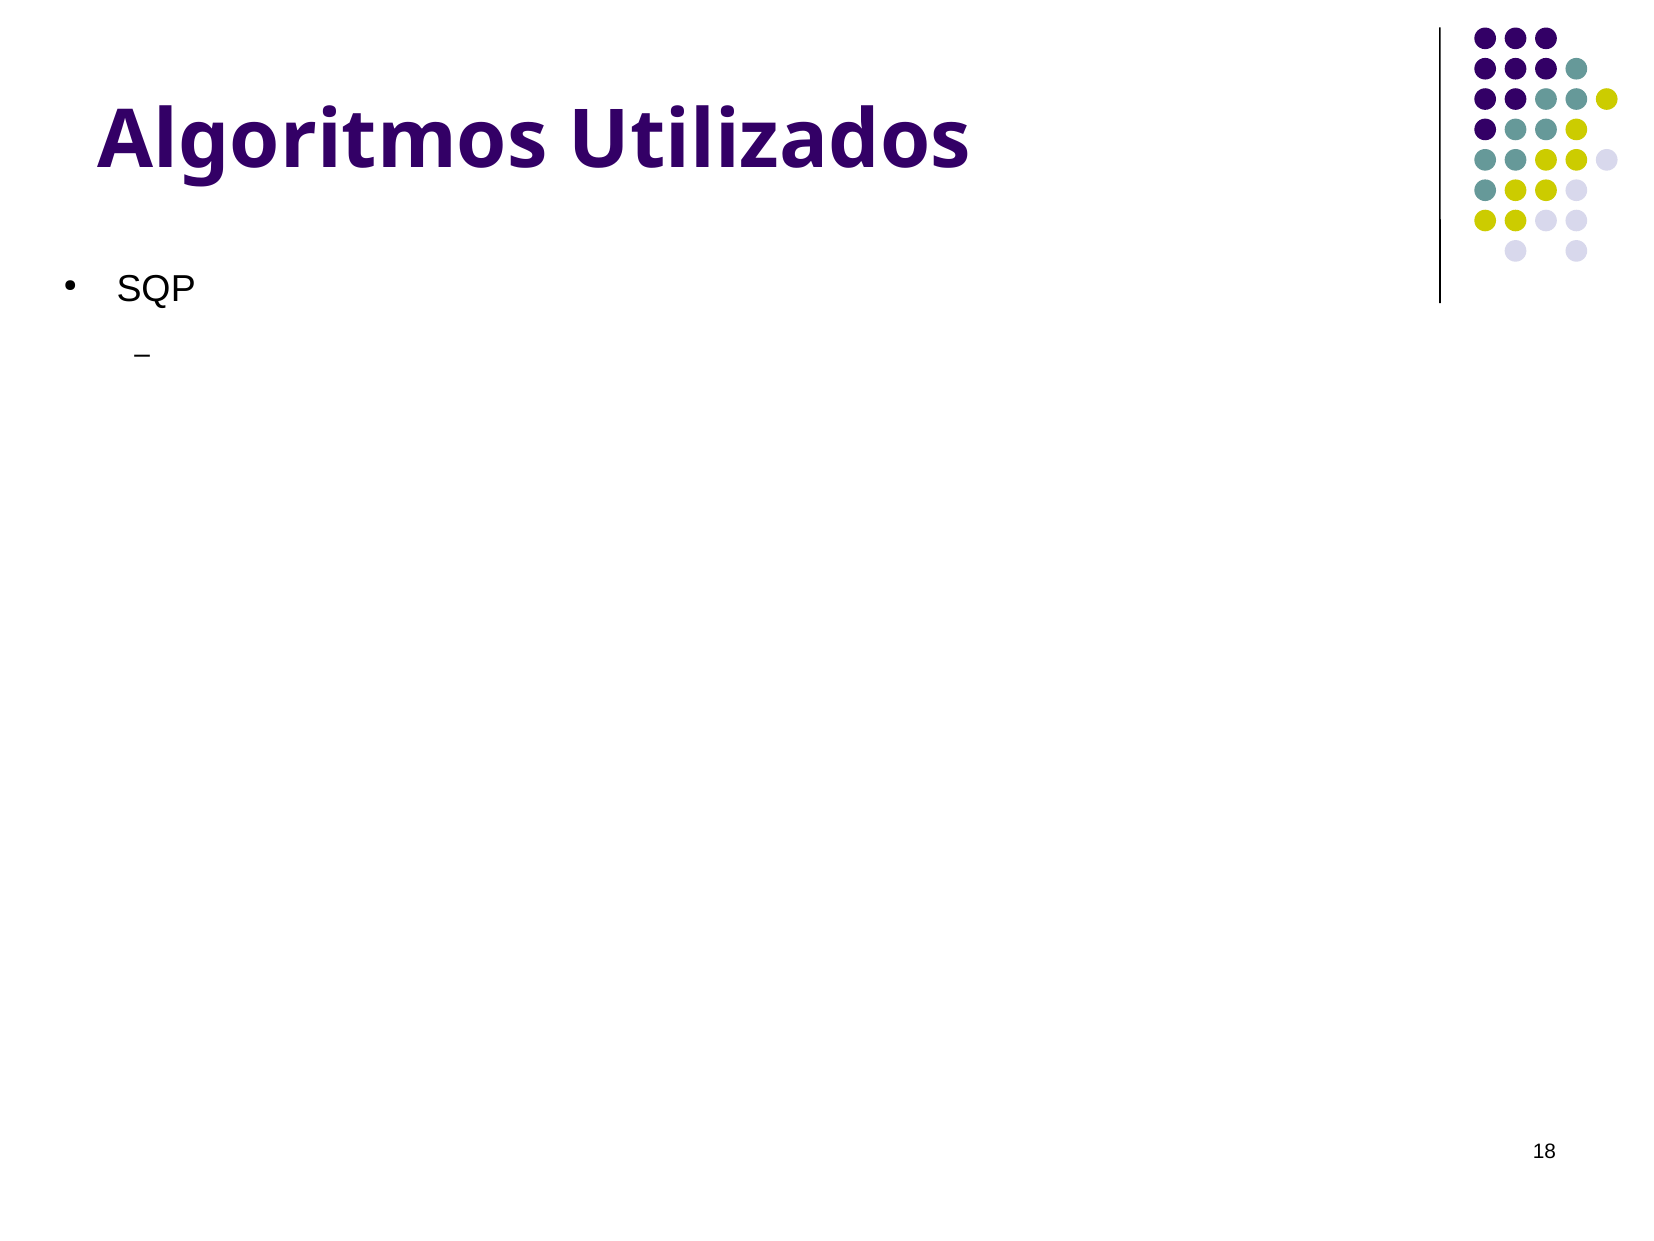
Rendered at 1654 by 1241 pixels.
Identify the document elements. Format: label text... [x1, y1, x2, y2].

slide_number <número> [1185, 1129, 1571, 1213]
list SQP [30, 256, 1461, 569]
title Algoritmos Utilizados [82, 52, 1447, 192]
